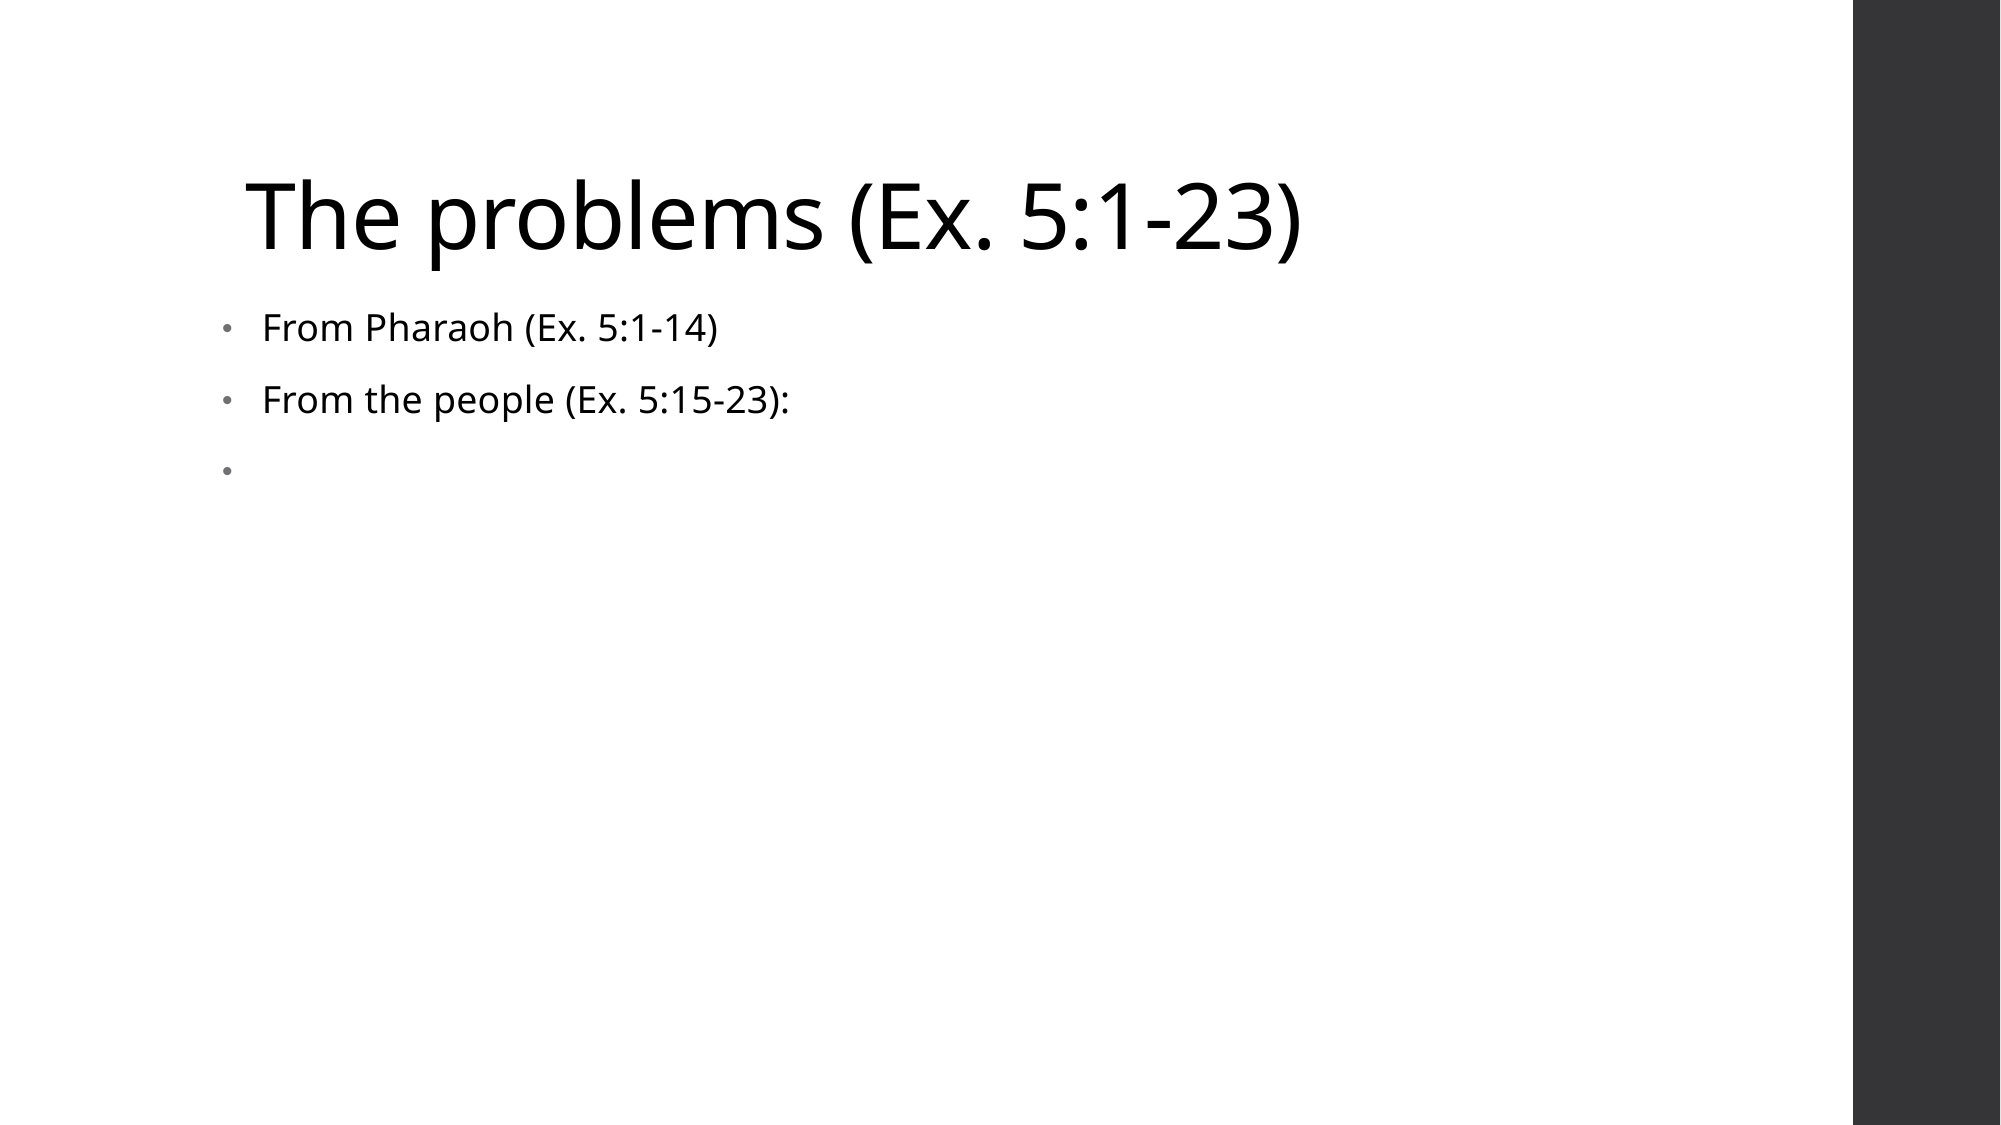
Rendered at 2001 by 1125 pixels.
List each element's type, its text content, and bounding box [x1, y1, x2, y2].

list From Pharaoh (Ex. 5:1-14) From the people (Ex. 5:15-23): [206, 299, 1617, 1014]
title The problems (Ex. 5:1-23) [206, 60, 1797, 278]
